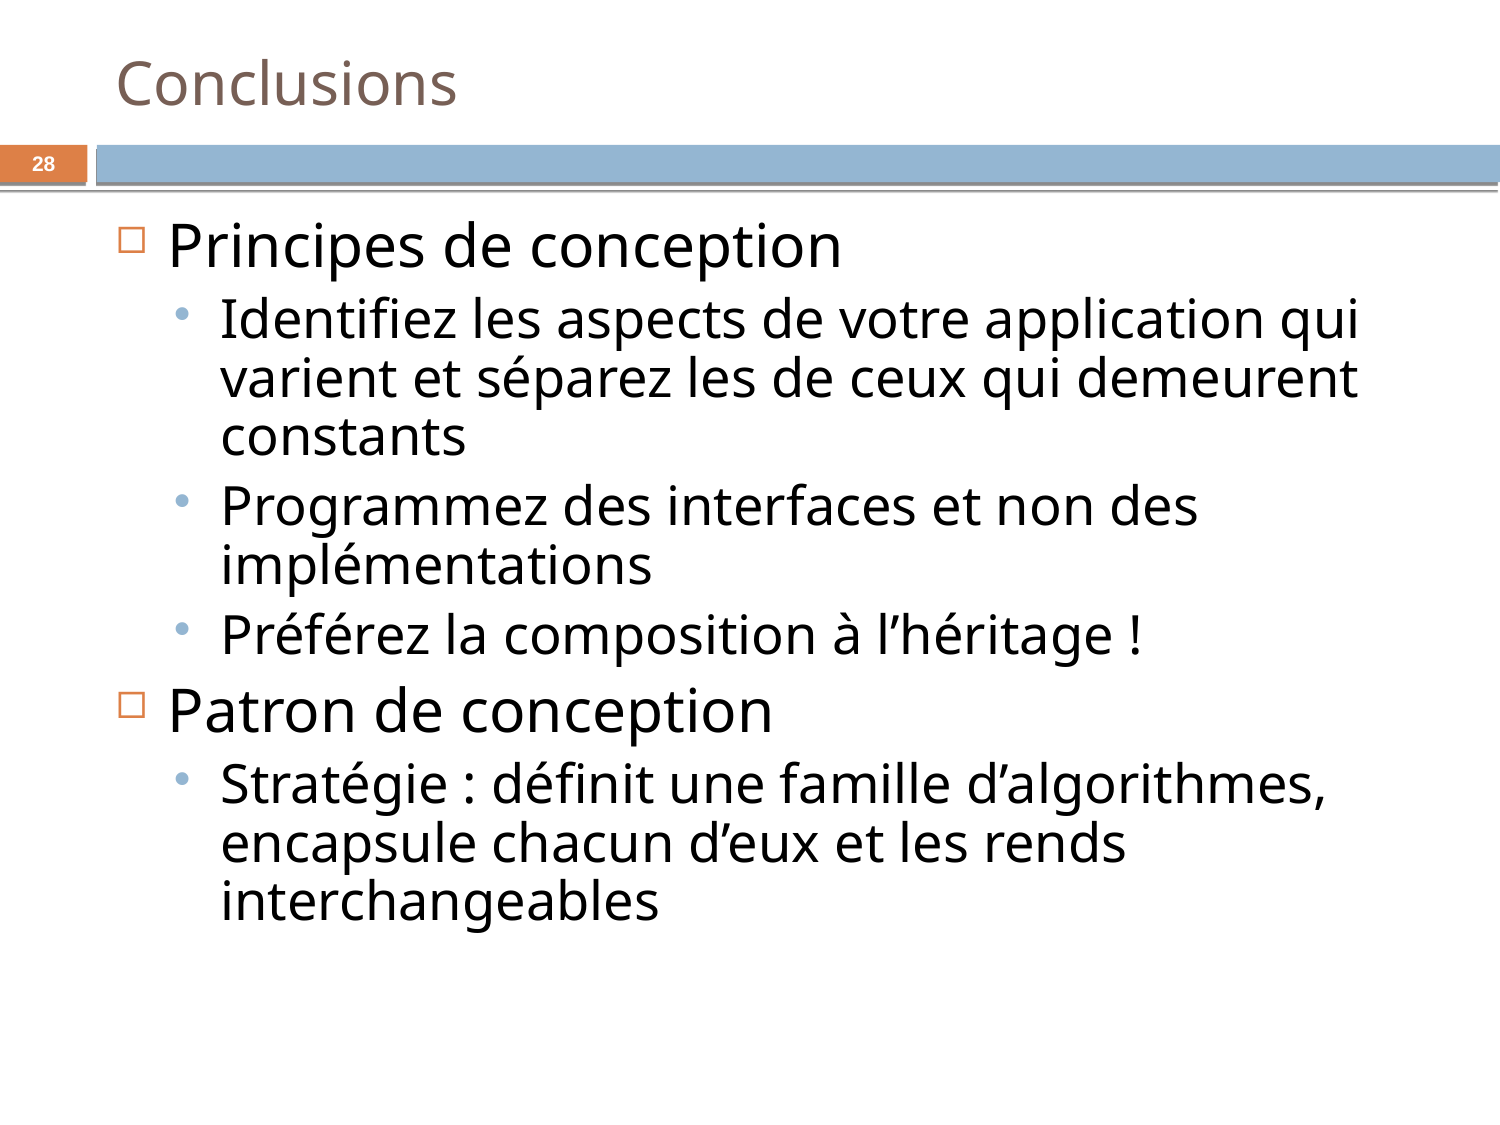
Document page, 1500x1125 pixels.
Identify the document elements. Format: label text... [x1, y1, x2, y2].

slide_number <numéro> [0, 143, 88, 184]
title Conclusions [100, 37, 1438, 126]
list Principes de conception Identifiez les aspects de votre application qui varient et séparez les de ceux qui demeurent constants Programmez des interfaces et non des implémentations Préférez la composition à l’héritage ! Patron de conception Stratégie : définit une famille d’algorithmes, encapsule chacun d’eux et les rends interchangeables [100, 208, 1438, 1000]
